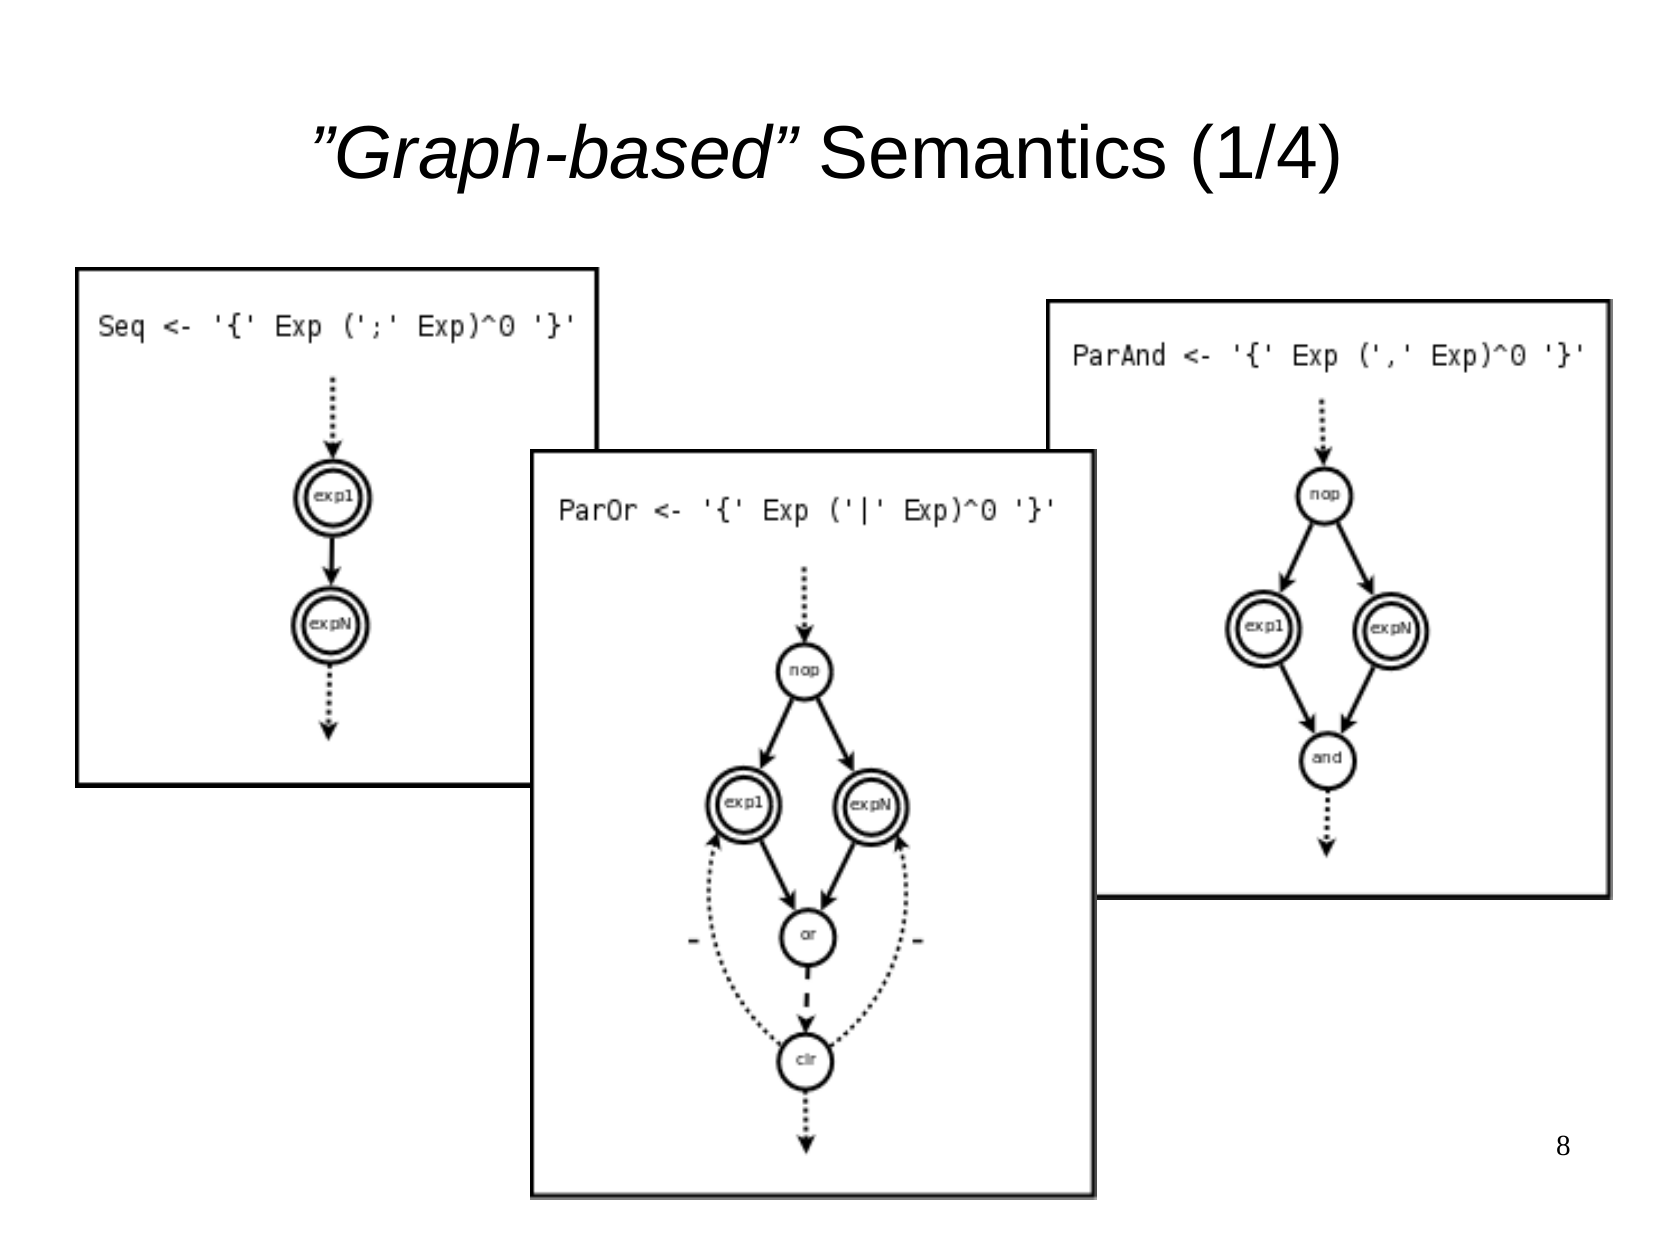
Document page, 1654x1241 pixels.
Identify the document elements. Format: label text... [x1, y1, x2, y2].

title ”Graph-based” Semantics (1/4) [82, 49, 1571, 257]
picture [75, 267, 1613, 1201]
